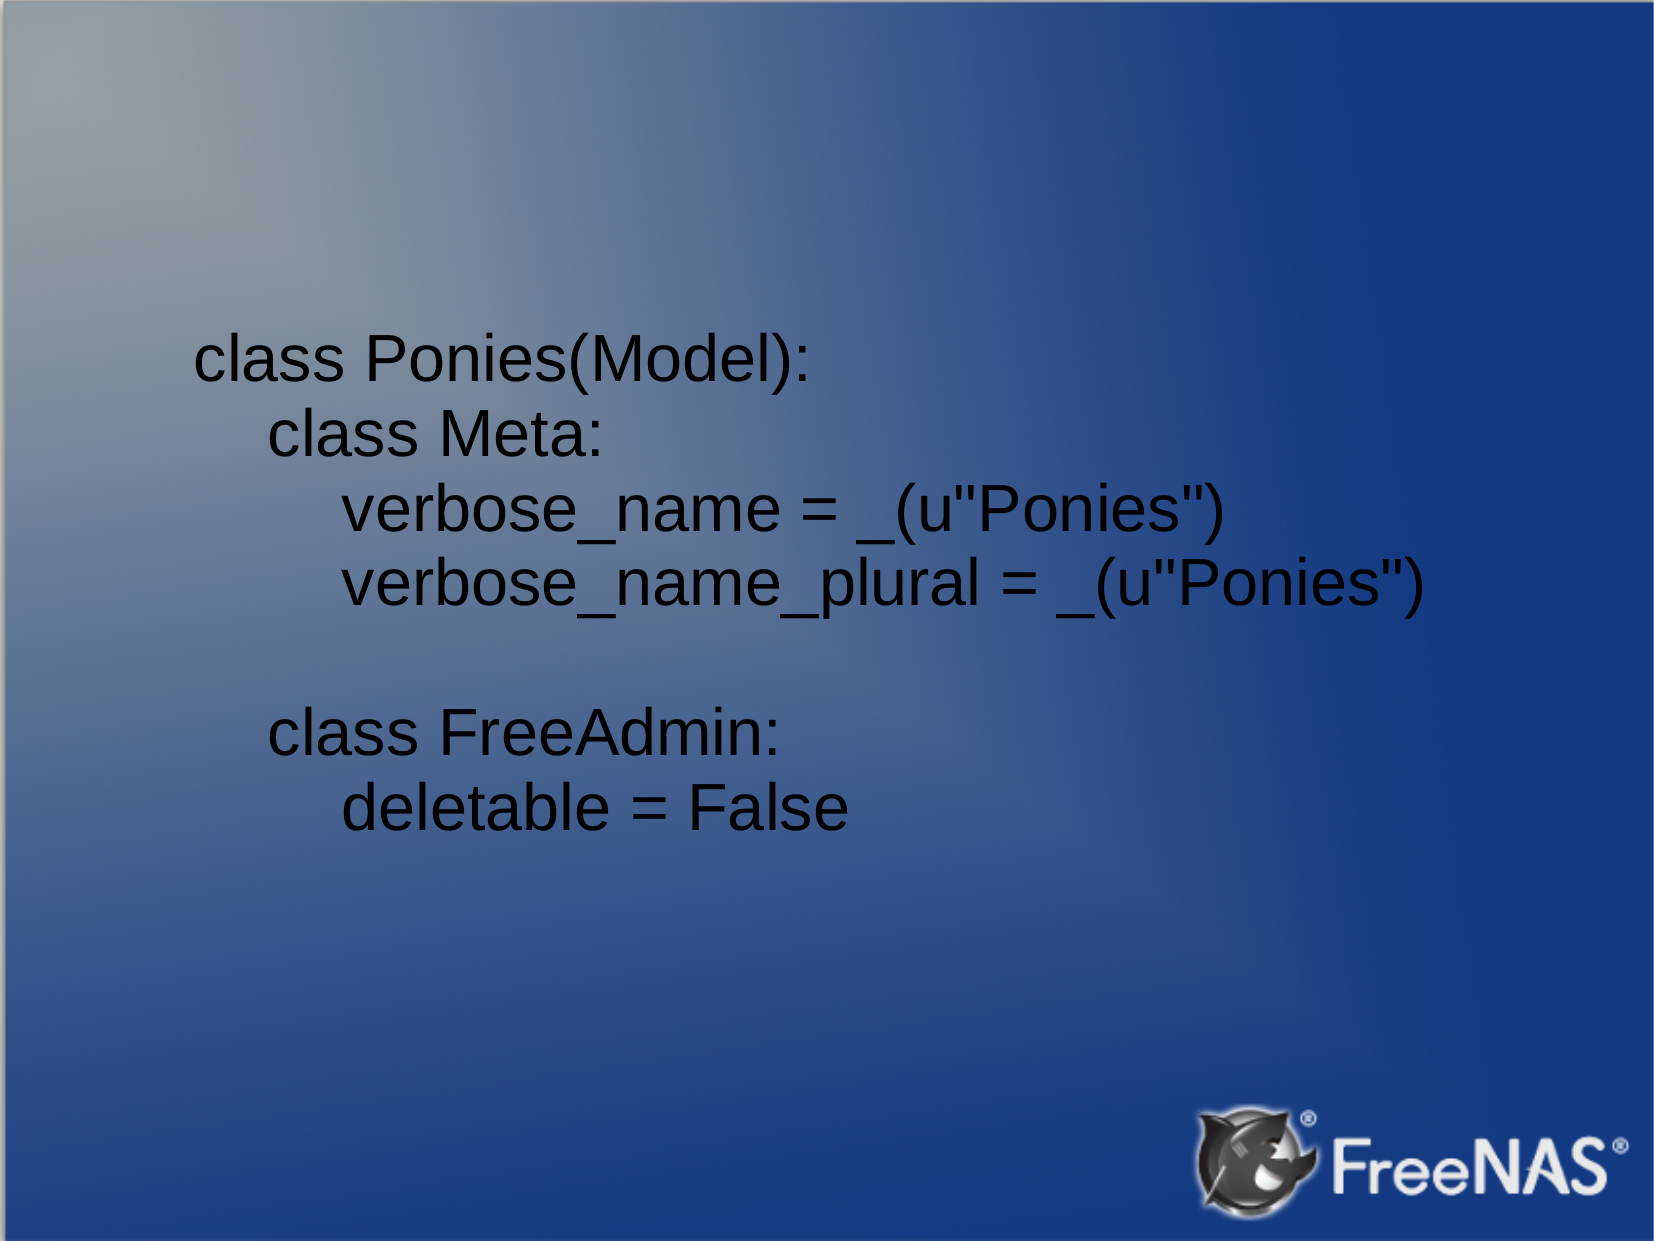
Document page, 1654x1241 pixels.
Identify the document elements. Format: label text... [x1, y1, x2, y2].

text_box class Ponies(Model): class Meta: verbose_name = _(u"Ponies") verbose_name_plural = _(u"Ponies") class FreeAdmin: deletable = False [178, 313, 1475, 927]
picture [0, 0, 1654, 1241]
